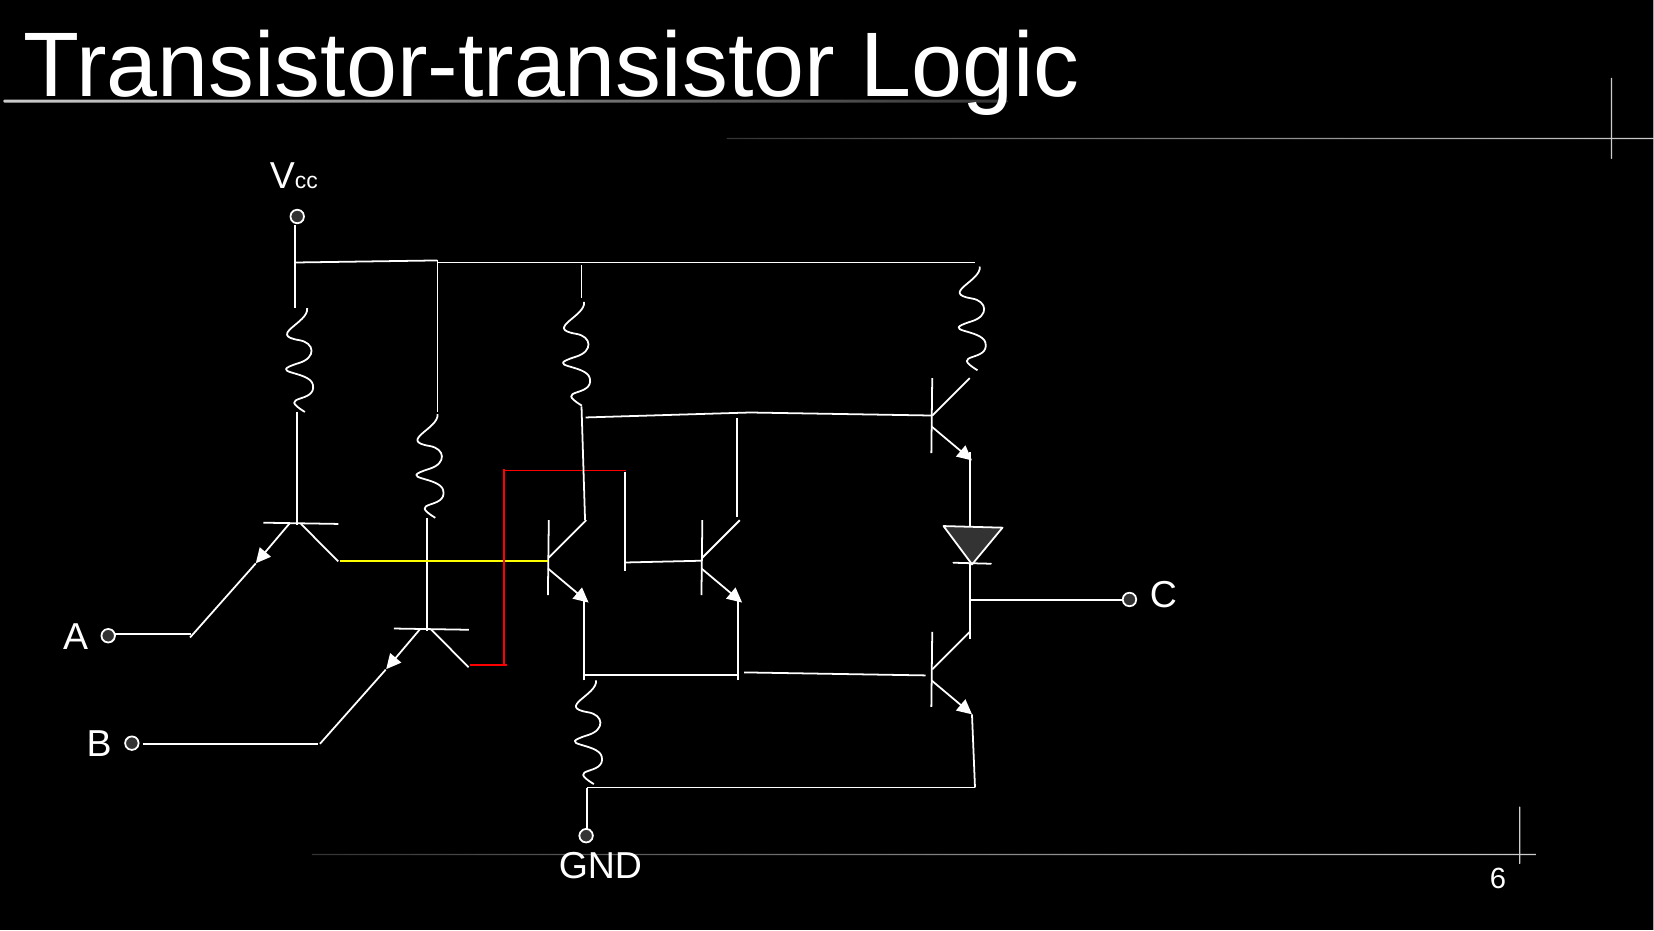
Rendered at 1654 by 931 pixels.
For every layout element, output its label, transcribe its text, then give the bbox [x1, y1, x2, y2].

text_box [104, 628, 115, 643]
text_box C [1134, 566, 1192, 624]
text_box A [48, 607, 104, 665]
text_box Vcc [255, 147, 333, 205]
text_box [127, 736, 139, 750]
text_box [579, 828, 593, 837]
text_box [1122, 592, 1134, 607]
text_box [290, 209, 305, 224]
text_box [943, 526, 1003, 565]
text_box GND [544, 837, 658, 895]
title Transistor-transistor Logic [23, 11, 1589, 119]
text_box B [71, 715, 127, 772]
